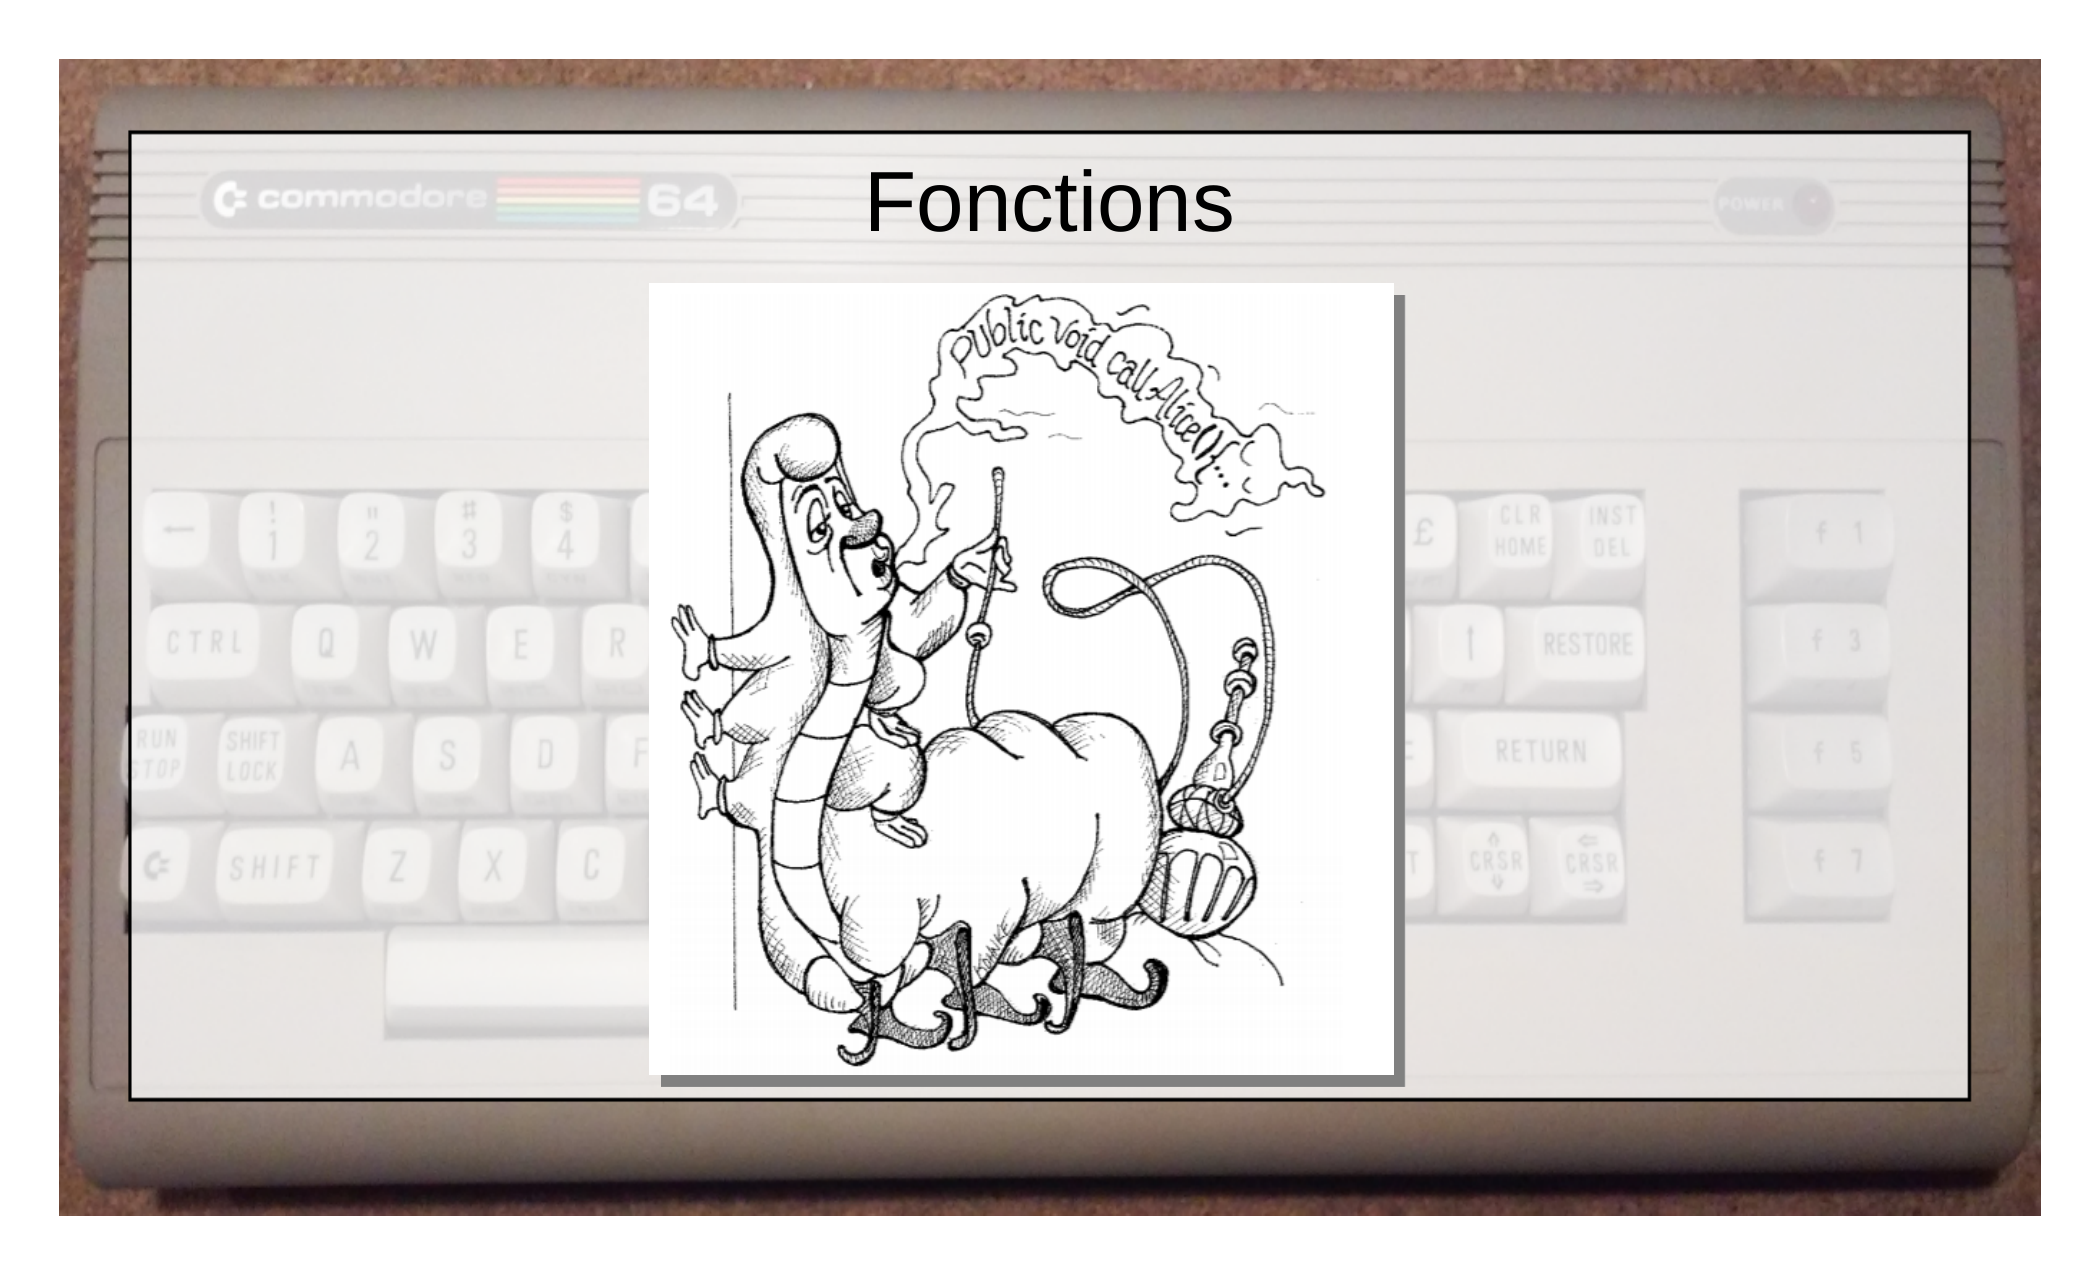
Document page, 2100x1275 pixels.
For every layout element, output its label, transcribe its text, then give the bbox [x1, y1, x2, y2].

picture [59, 59, 2041, 1216]
title Fonctions [158, 105, 1942, 299]
